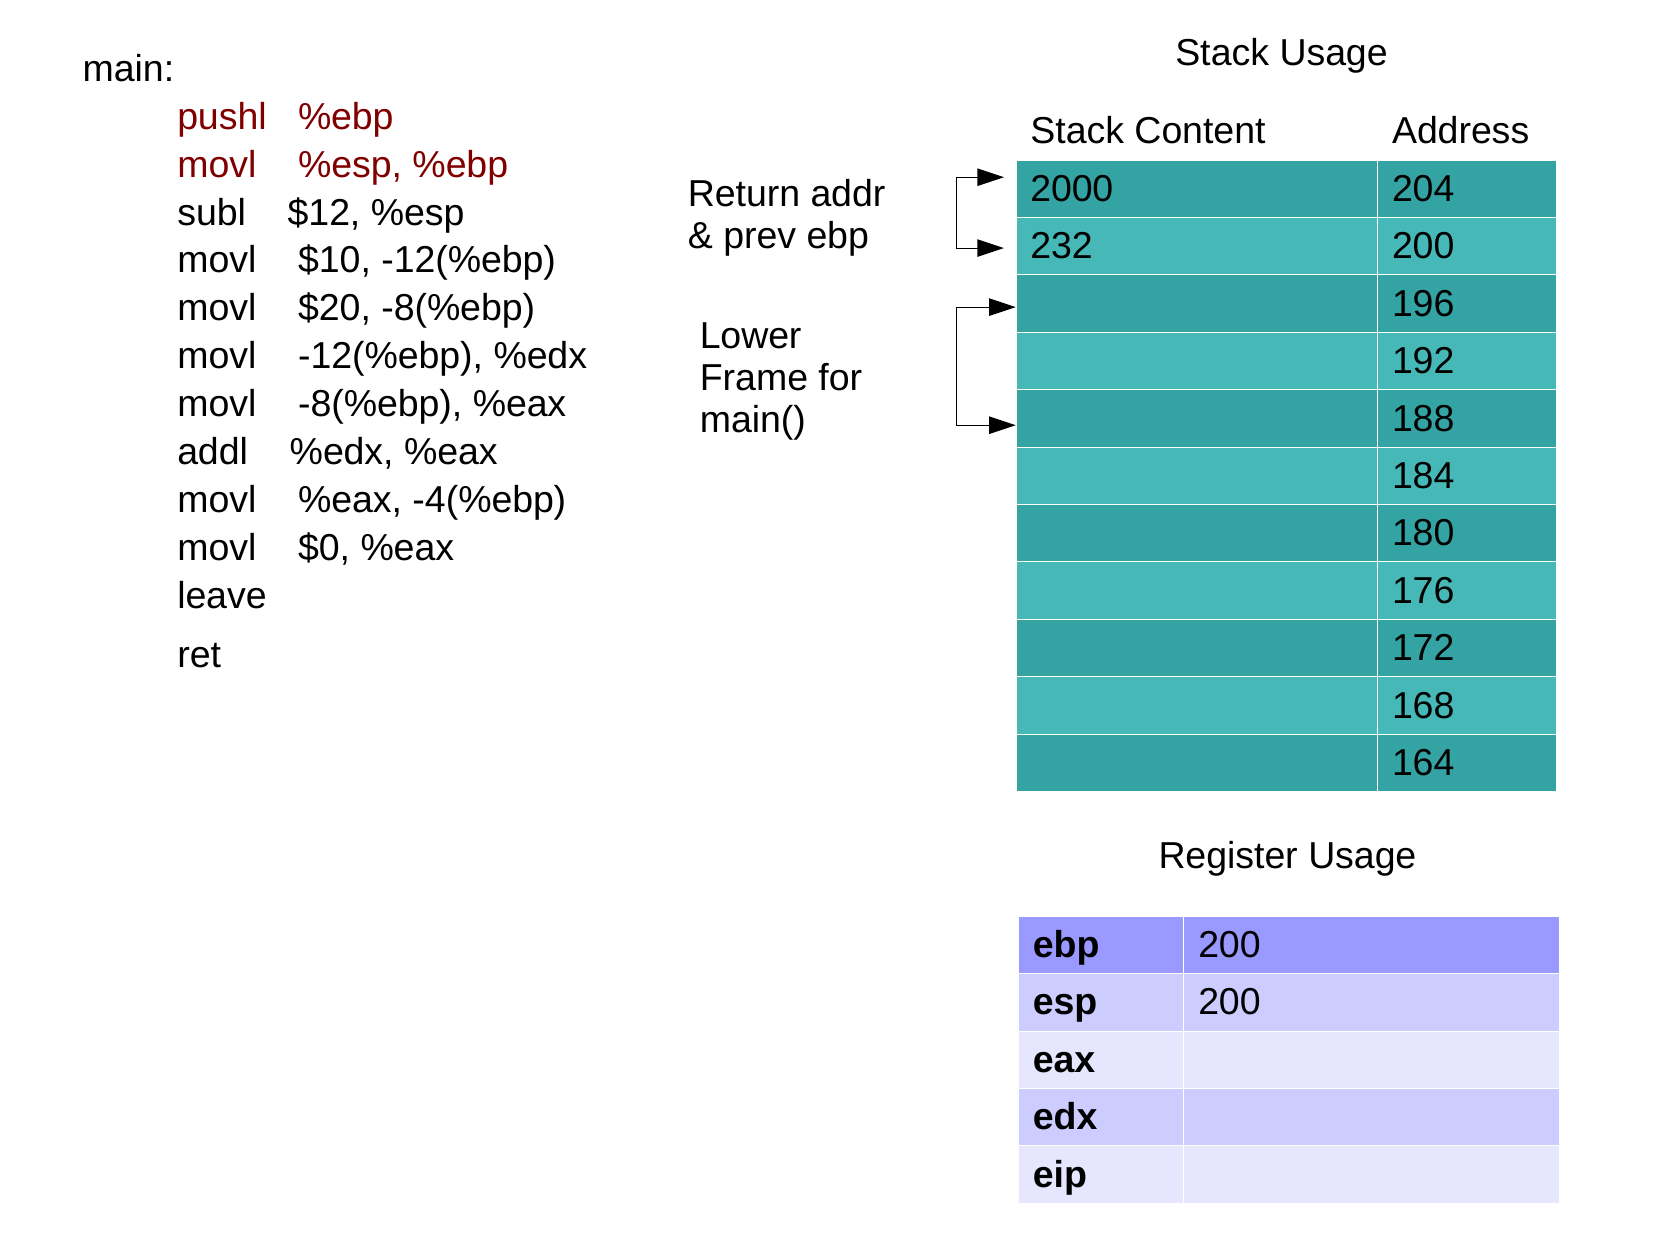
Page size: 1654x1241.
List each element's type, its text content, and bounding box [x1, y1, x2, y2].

table_cell 204 [1378, 161, 1556, 217]
list main: pushl %ebp movl %esp, %ebp subl $12, %esp movl $10, -12(%ebp) movl $20, -8(%ebp) movl -12(%ebp), %edx movl -8(%ebp), %eax addl %edx, %eax movl %eax, -4(%ebp) movl $0, %eax leave ret [82, 47, 969, 1182]
text_box Stack Usage [1009, 23, 1554, 81]
text_box Lower Frame for main() [685, 307, 934, 448]
table_cell [1017, 448, 1377, 504]
table_cell [1017, 735, 1377, 791]
table_header 200 [1184, 917, 1559, 973]
table_cell [1184, 1032, 1559, 1088]
table_cell 192 [1378, 333, 1556, 389]
text_box Register Usage [1015, 826, 1560, 884]
table_cell [1184, 1089, 1559, 1145]
table_cell 168 [1378, 677, 1556, 734]
table_cell esp [1019, 974, 1183, 1031]
table_cell 176 [1378, 562, 1556, 619]
table_cell eax [1019, 1032, 1183, 1088]
table_cell [1017, 275, 1377, 332]
table_cell [1017, 620, 1377, 676]
table_cell [1017, 562, 1377, 619]
table_cell 180 [1378, 505, 1556, 561]
table_cell 196 [1378, 275, 1556, 332]
table_cell [1184, 1146, 1559, 1203]
table_header Address [1378, 103, 1556, 160]
table_cell 188 [1378, 390, 1556, 447]
table_cell [1017, 390, 1377, 447]
text_box Return addr & prev ebp [673, 165, 934, 265]
table_cell eip [1019, 1146, 1183, 1203]
table_cell 172 [1378, 620, 1556, 676]
table_cell 164 [1378, 735, 1556, 791]
table_cell 184 [1378, 448, 1556, 504]
table_header Stack Content [1017, 103, 1377, 160]
table_header ebp [1019, 917, 1183, 973]
table_cell [1017, 677, 1377, 734]
table_cell 2000 [1017, 161, 1377, 217]
table_cell [1017, 333, 1377, 389]
table_cell [1017, 505, 1377, 561]
table_cell 232 [1017, 218, 1377, 274]
table_cell edx [1019, 1089, 1183, 1145]
table_cell 200 [1184, 974, 1559, 1031]
table_cell 200 [1378, 218, 1556, 274]
